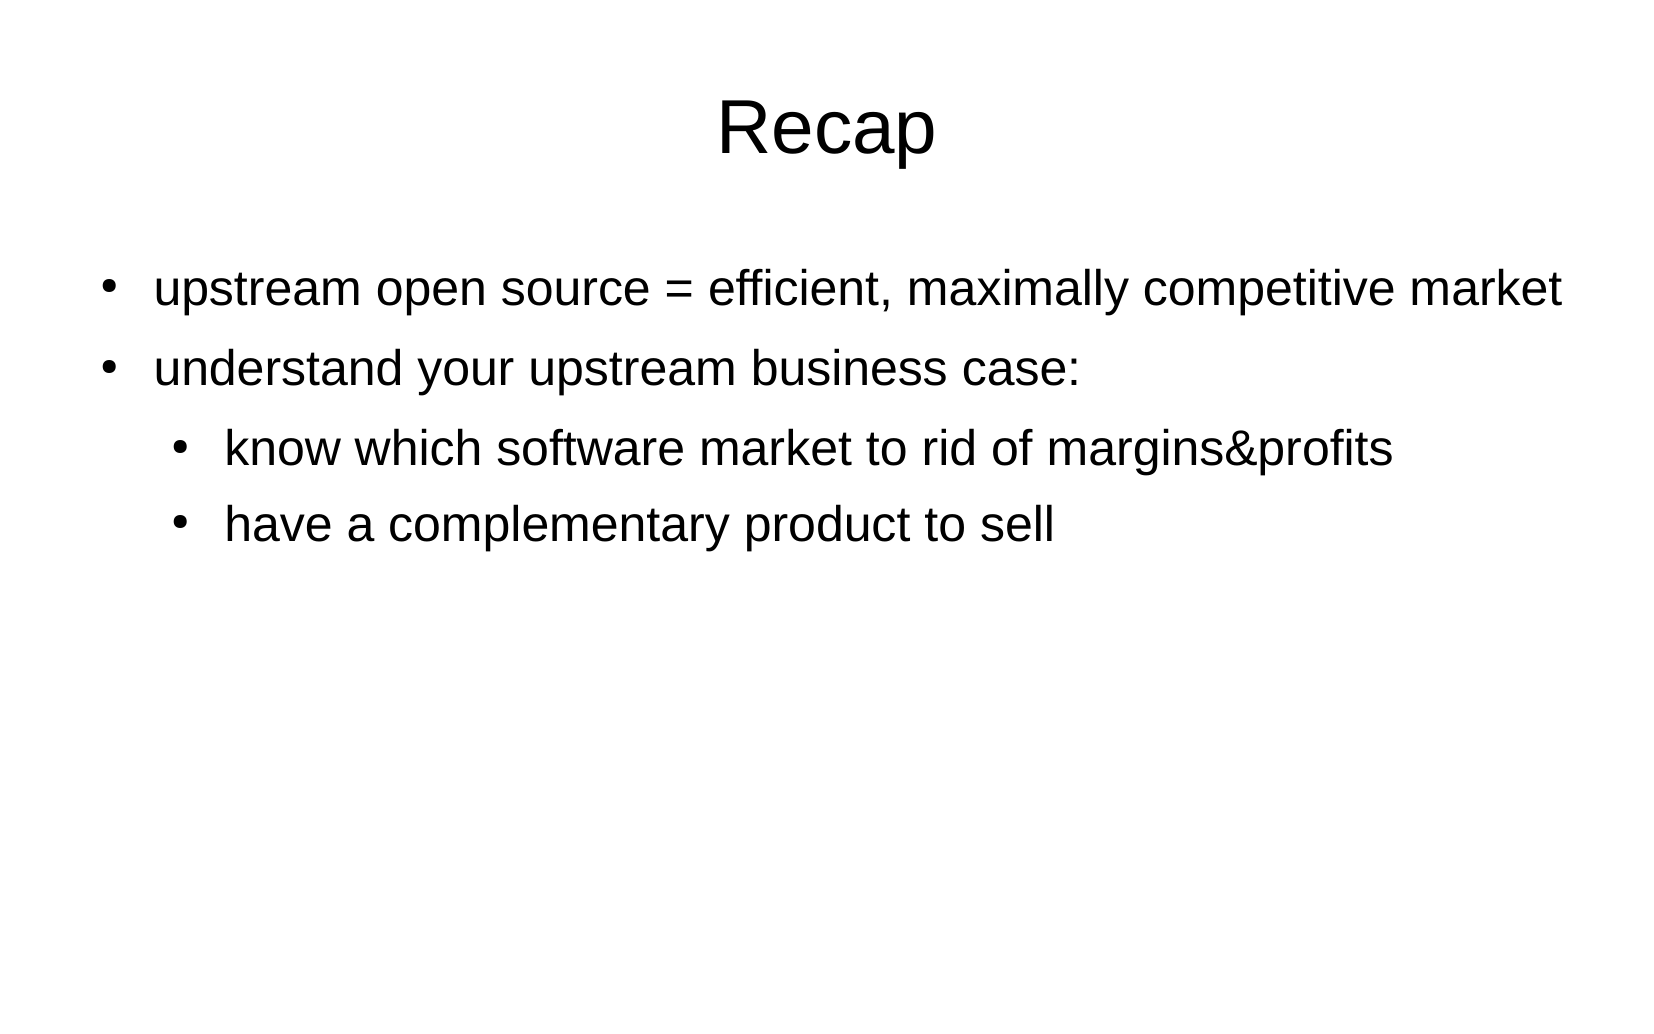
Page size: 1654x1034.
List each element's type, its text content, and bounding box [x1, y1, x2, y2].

list upstream open source = efficient, maximally competitive market understand your upstream business case: know which software market to rid of margins&profits have a complementary product to sell [82, 259, 1571, 898]
title Recap [82, 41, 1571, 214]
